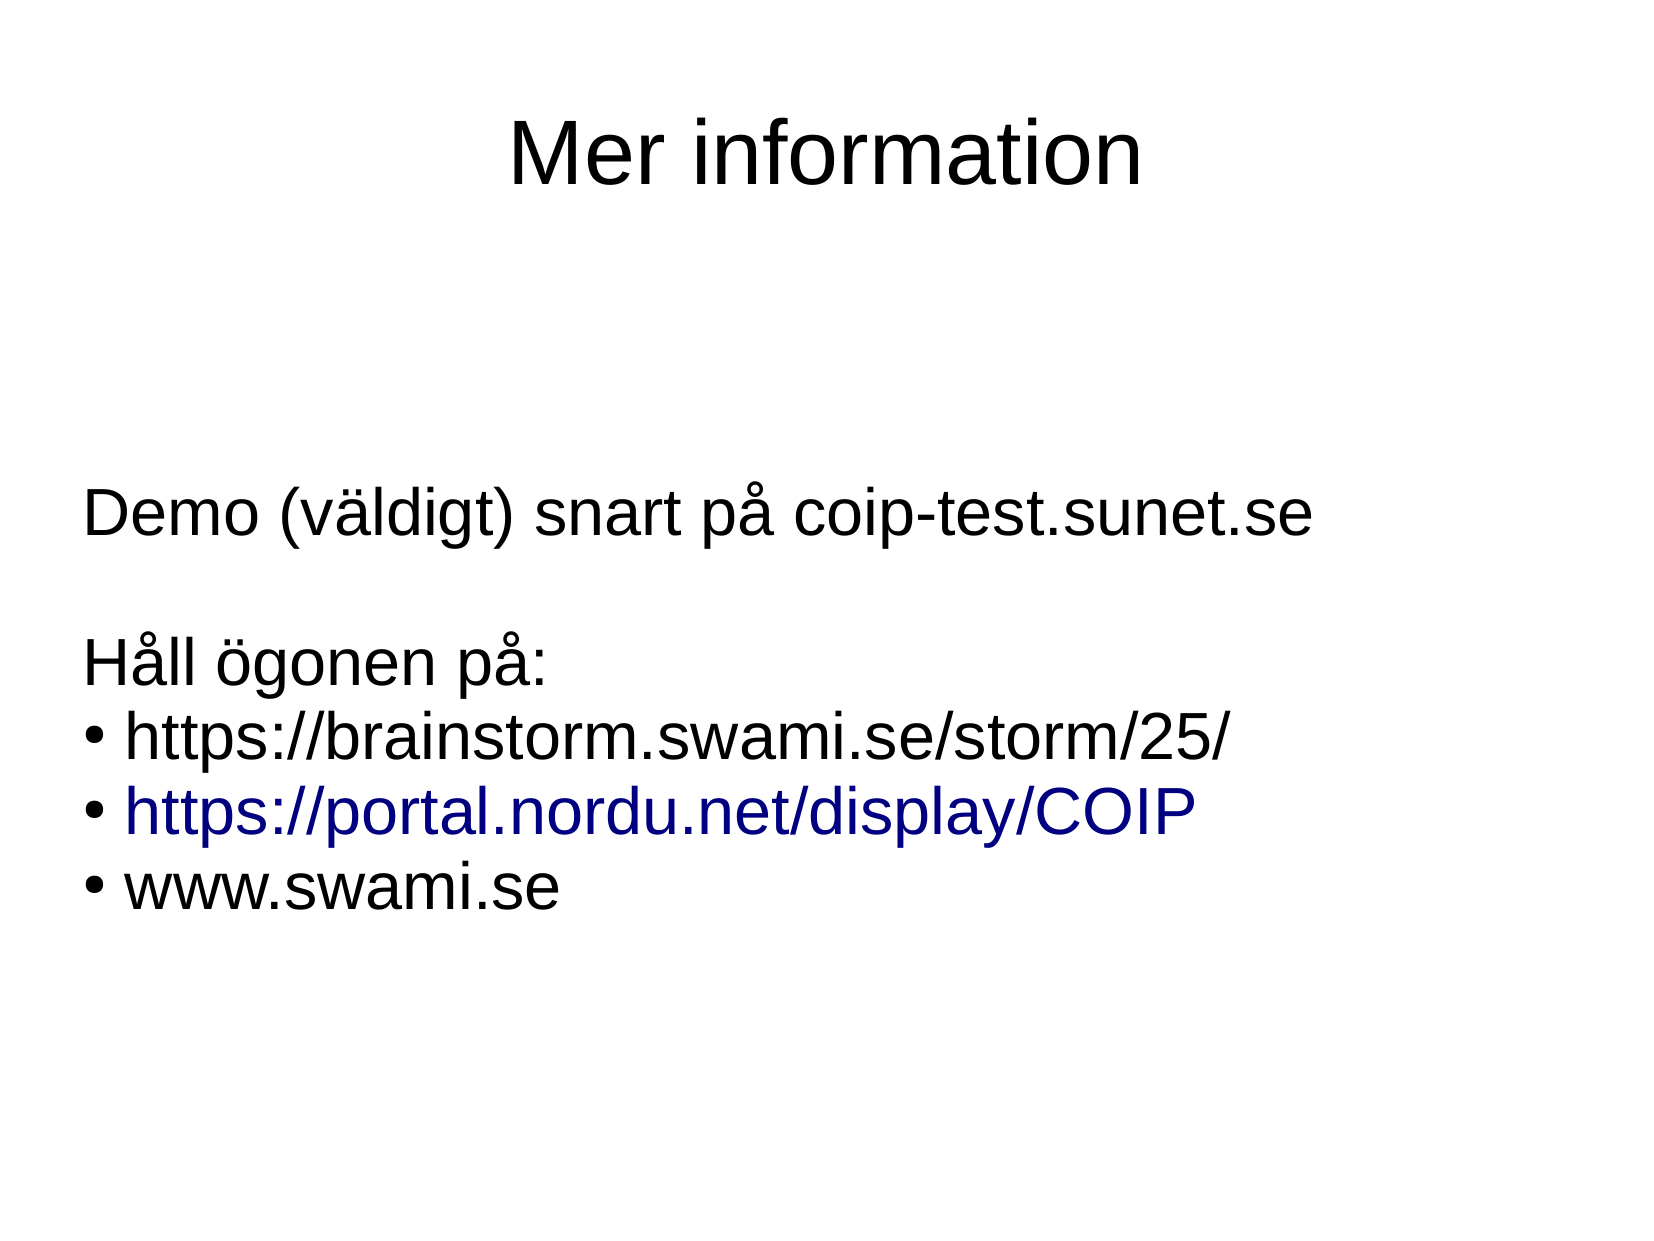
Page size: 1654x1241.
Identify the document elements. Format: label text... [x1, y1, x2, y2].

subtitle Demo (väldigt) snart på coip-test.sunet.se Håll ögonen på: https://brainstorm.swami.se/storm/25/ https://portal.nordu.net/display/COIP www.swami.se [82, 290, 1571, 1109]
title Mer information [82, 56, 1571, 250]
